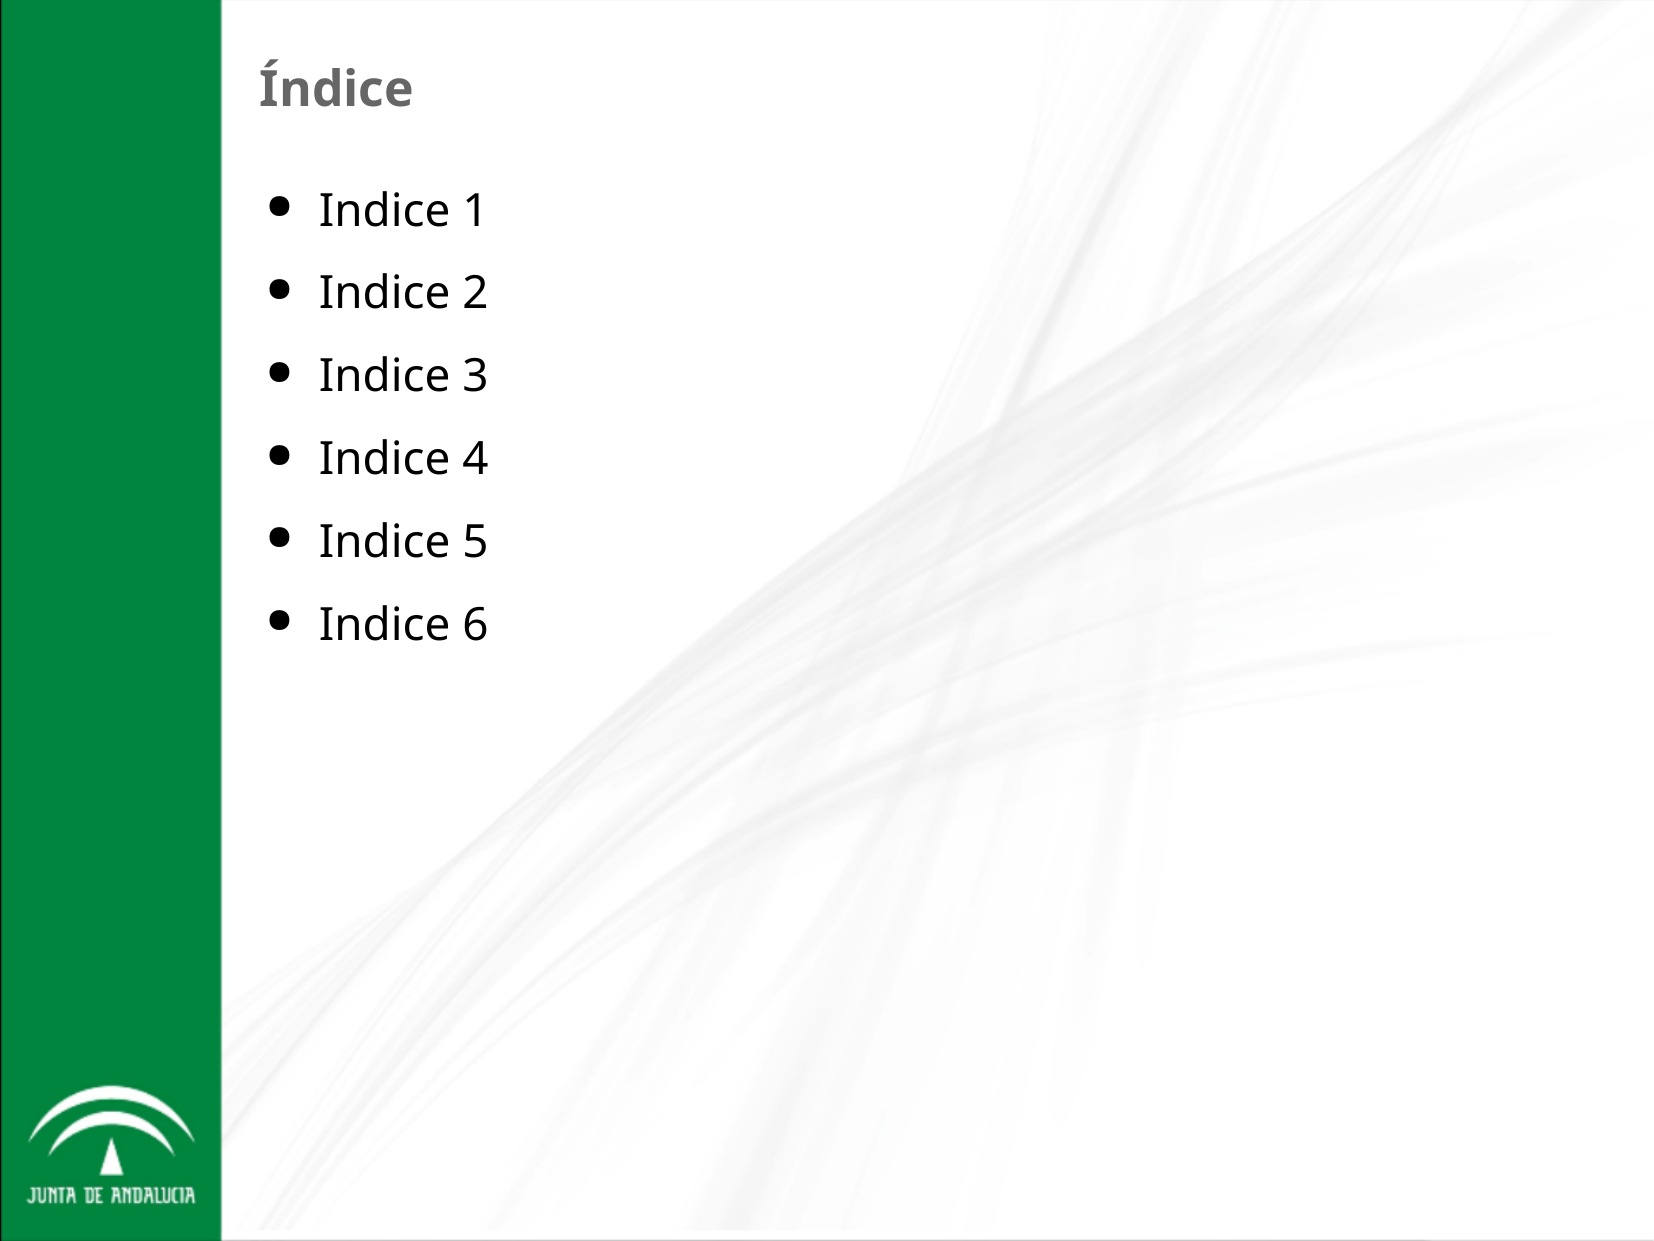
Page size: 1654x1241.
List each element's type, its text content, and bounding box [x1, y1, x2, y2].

title Índice [259, 37, 1577, 136]
list Indice 1 Indice 2 Indice 3 Indice 4 Indice 5 Indice 6 [248, 177, 1565, 1123]
picture [0, 0, 1654, 1241]
